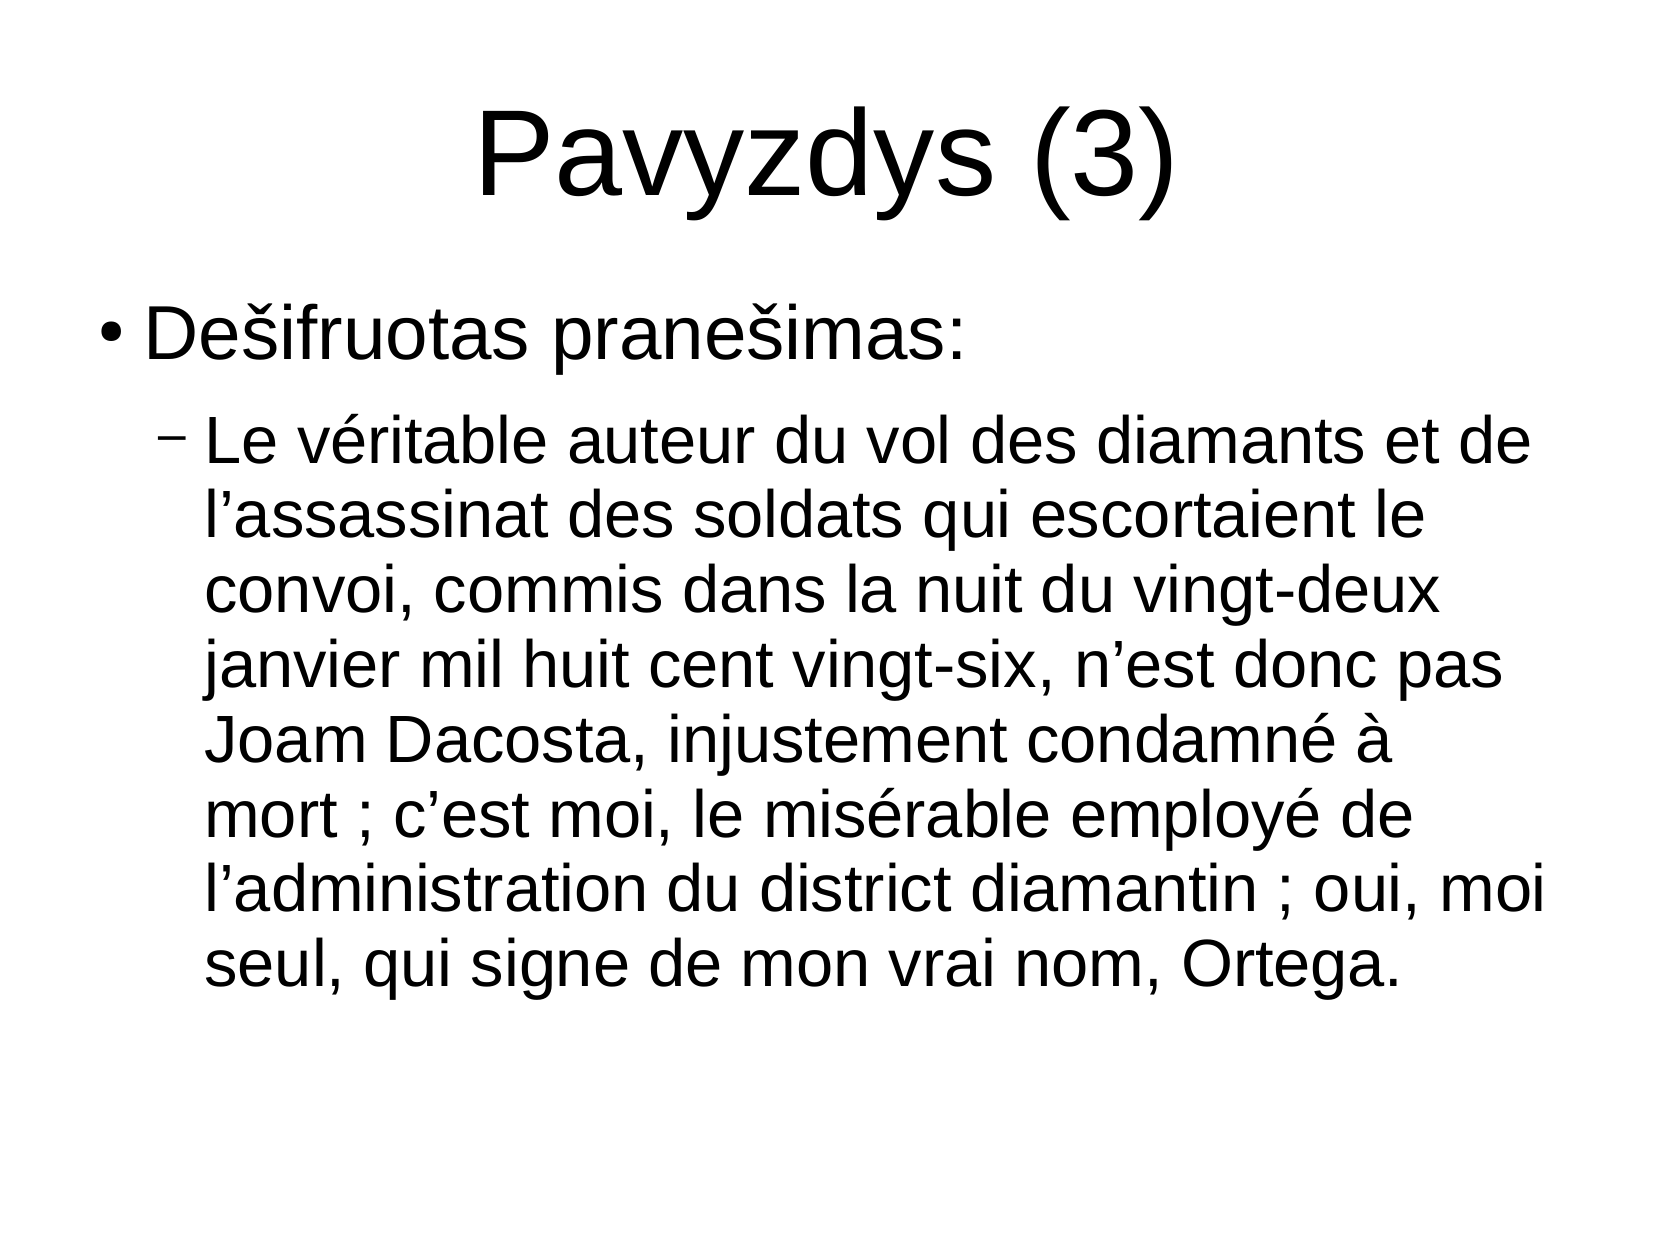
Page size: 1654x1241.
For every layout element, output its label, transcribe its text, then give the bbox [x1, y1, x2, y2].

list Dešifruotas pranešimas: Le véritable auteur du vol des diamants et de l’assassinat des soldats qui escortaient le convoi, commis dans la nuit du vingt-deux janvier mil huit cent vingt-six, n’est donc pas Joam Dacosta, injustement condamné à mort ; c’est moi, le misérable employé de l’administration du district diamantin ; oui, moi seul, qui signe de mon vrai nom, Ortega. [82, 290, 1571, 1010]
title Pavyzdys (3) [82, 49, 1571, 257]
